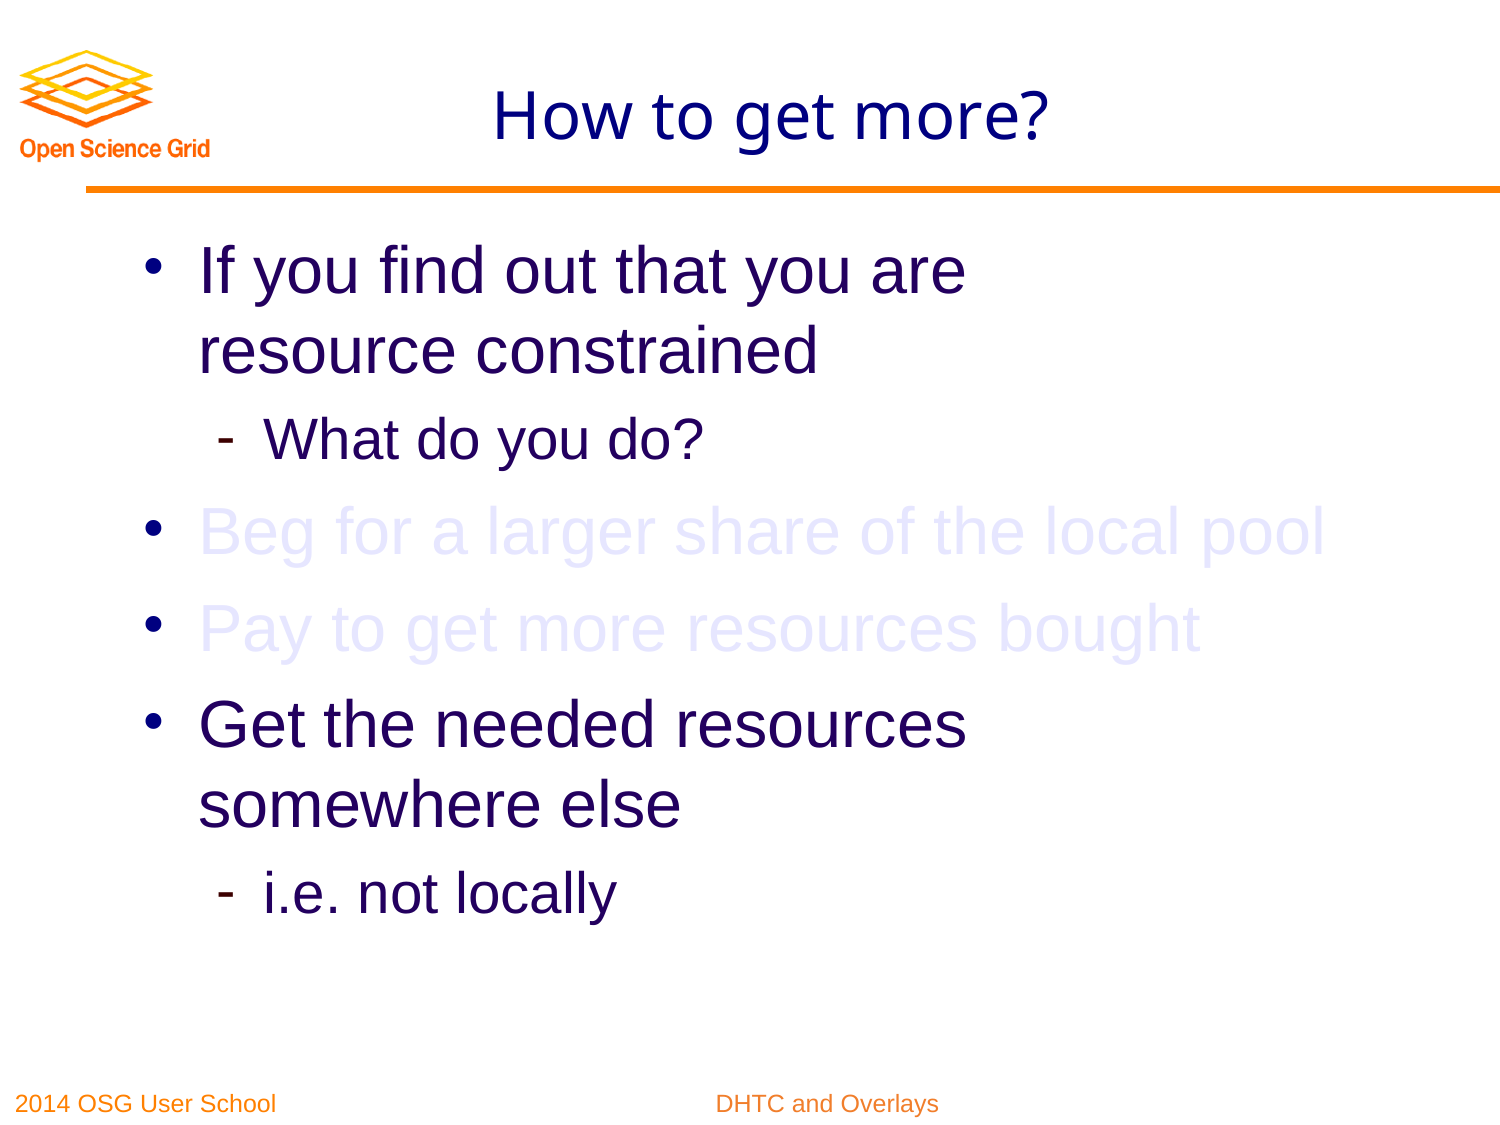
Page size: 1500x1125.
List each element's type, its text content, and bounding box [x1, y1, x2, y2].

title How to get more? [201, 18, 1342, 207]
list If you find out that you are resource constrained What do you do? Beg for a larger share of the local pool Pay to get more resources bought Get the needed resources somewhere else i.e. not locally [127, 218, 1403, 1003]
picture [0, 27, 201, 179]
